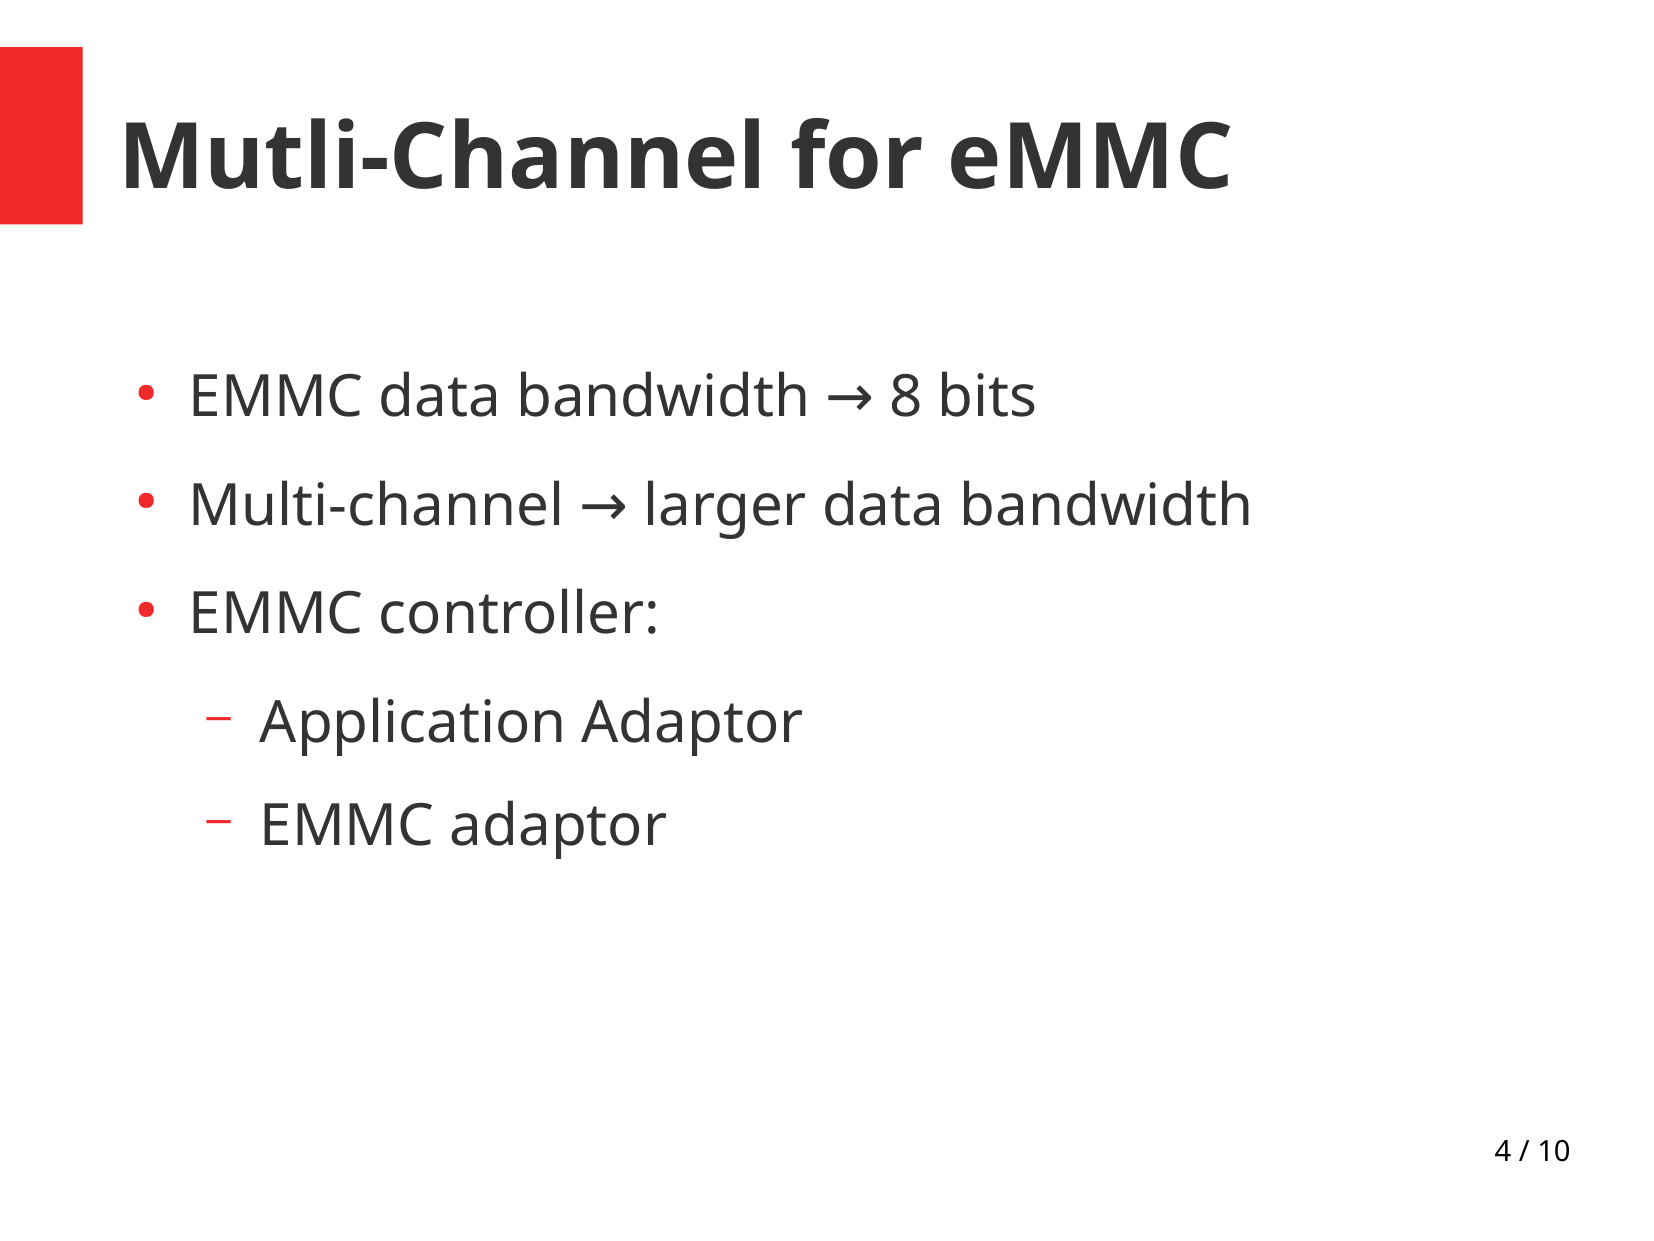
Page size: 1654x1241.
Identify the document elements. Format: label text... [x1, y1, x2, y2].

title Mutli-Channel for eMMC [118, 49, 1571, 257]
list EMMC data bandwidth → 8 bits Multi-channel → larger data bandwidth EMMC controller: Application Adaptor EMMC adaptor [118, 354, 1536, 1074]
